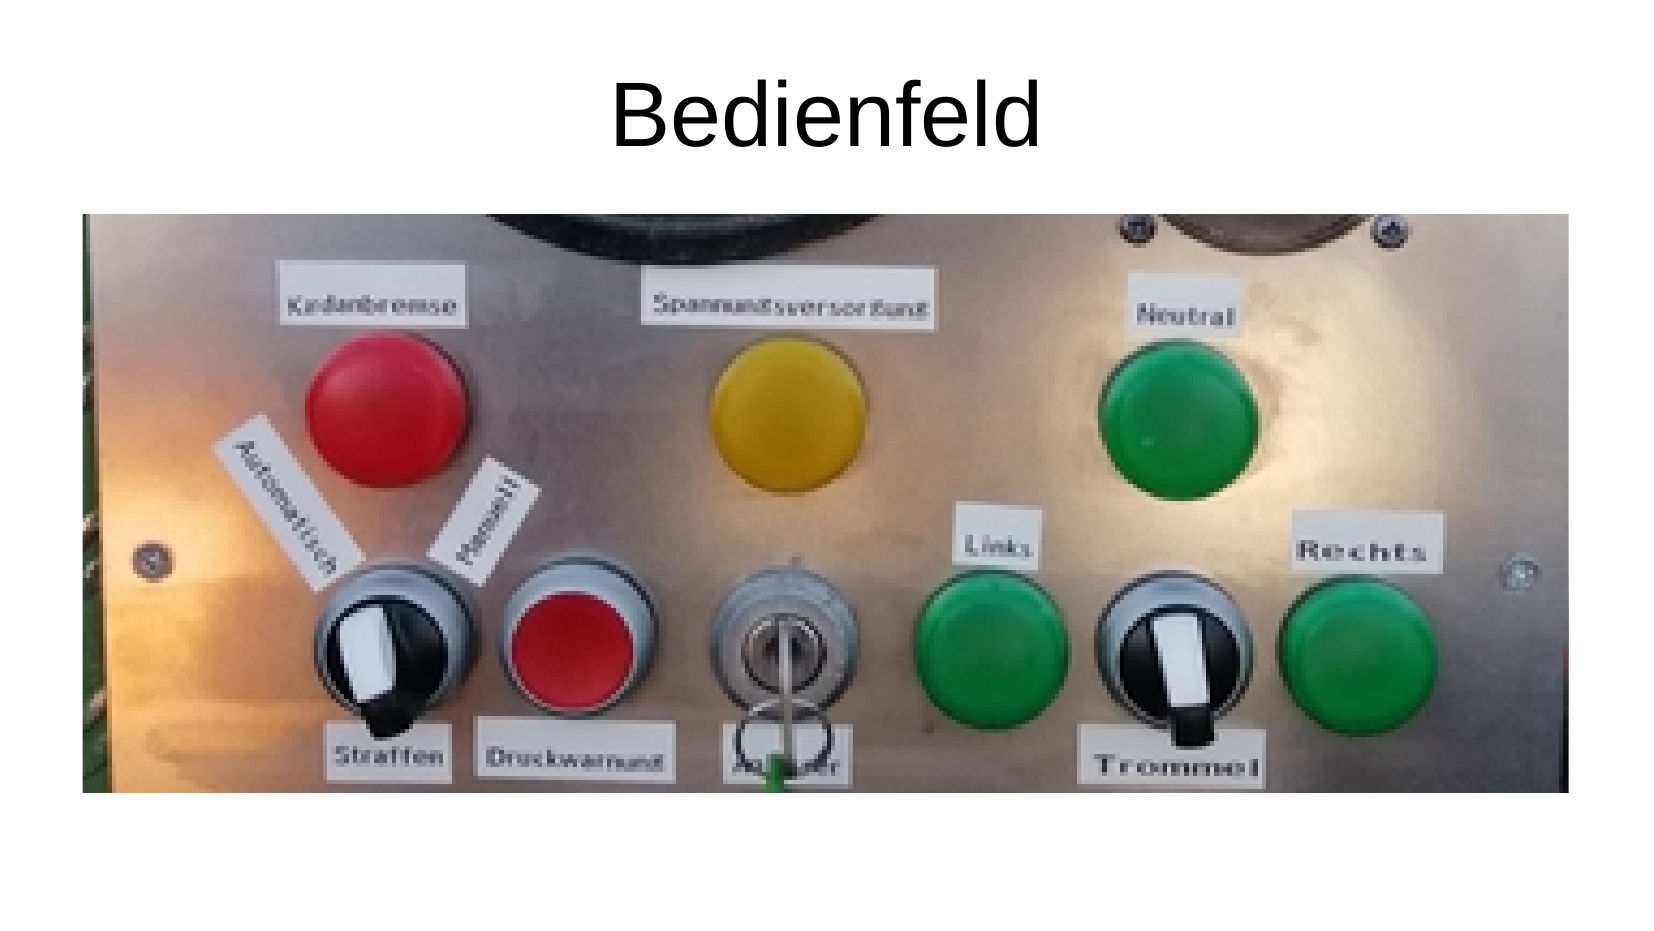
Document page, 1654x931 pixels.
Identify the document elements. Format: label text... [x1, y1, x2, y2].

picture [82, 214, 1569, 793]
title Bedienfeld [82, 37, 1571, 193]
